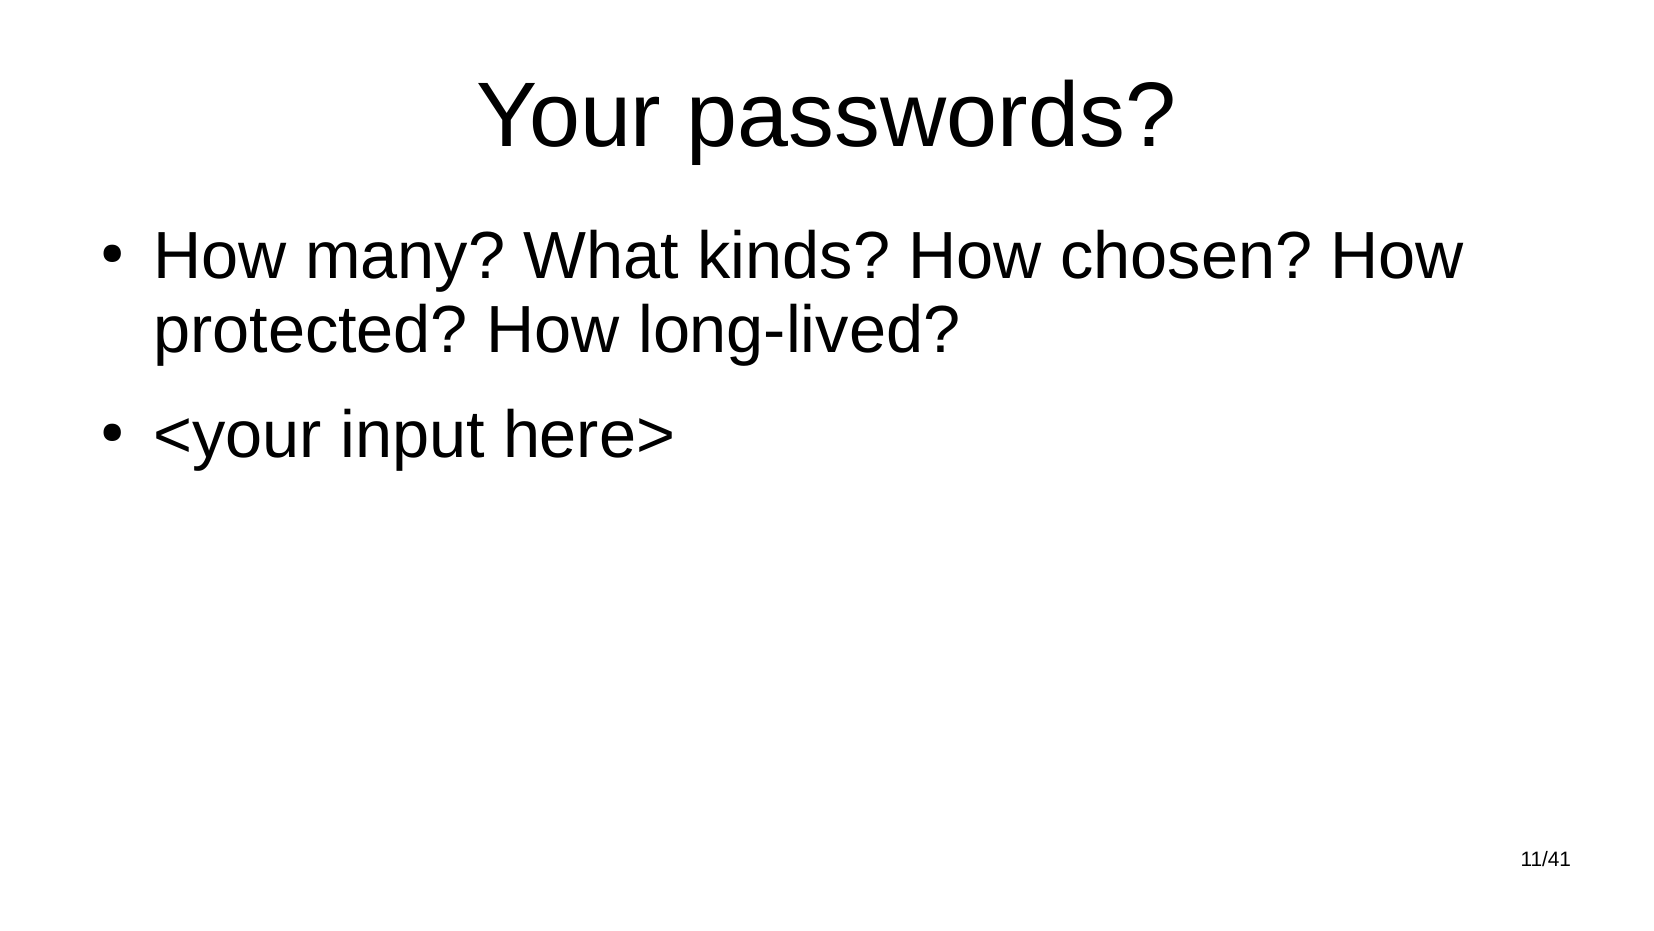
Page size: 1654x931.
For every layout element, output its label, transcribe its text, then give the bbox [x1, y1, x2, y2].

list How many? What kinds? How chosen? How protected? How long-lived? <your input here> [82, 217, 1571, 758]
title Your passwords? [82, 37, 1571, 193]
